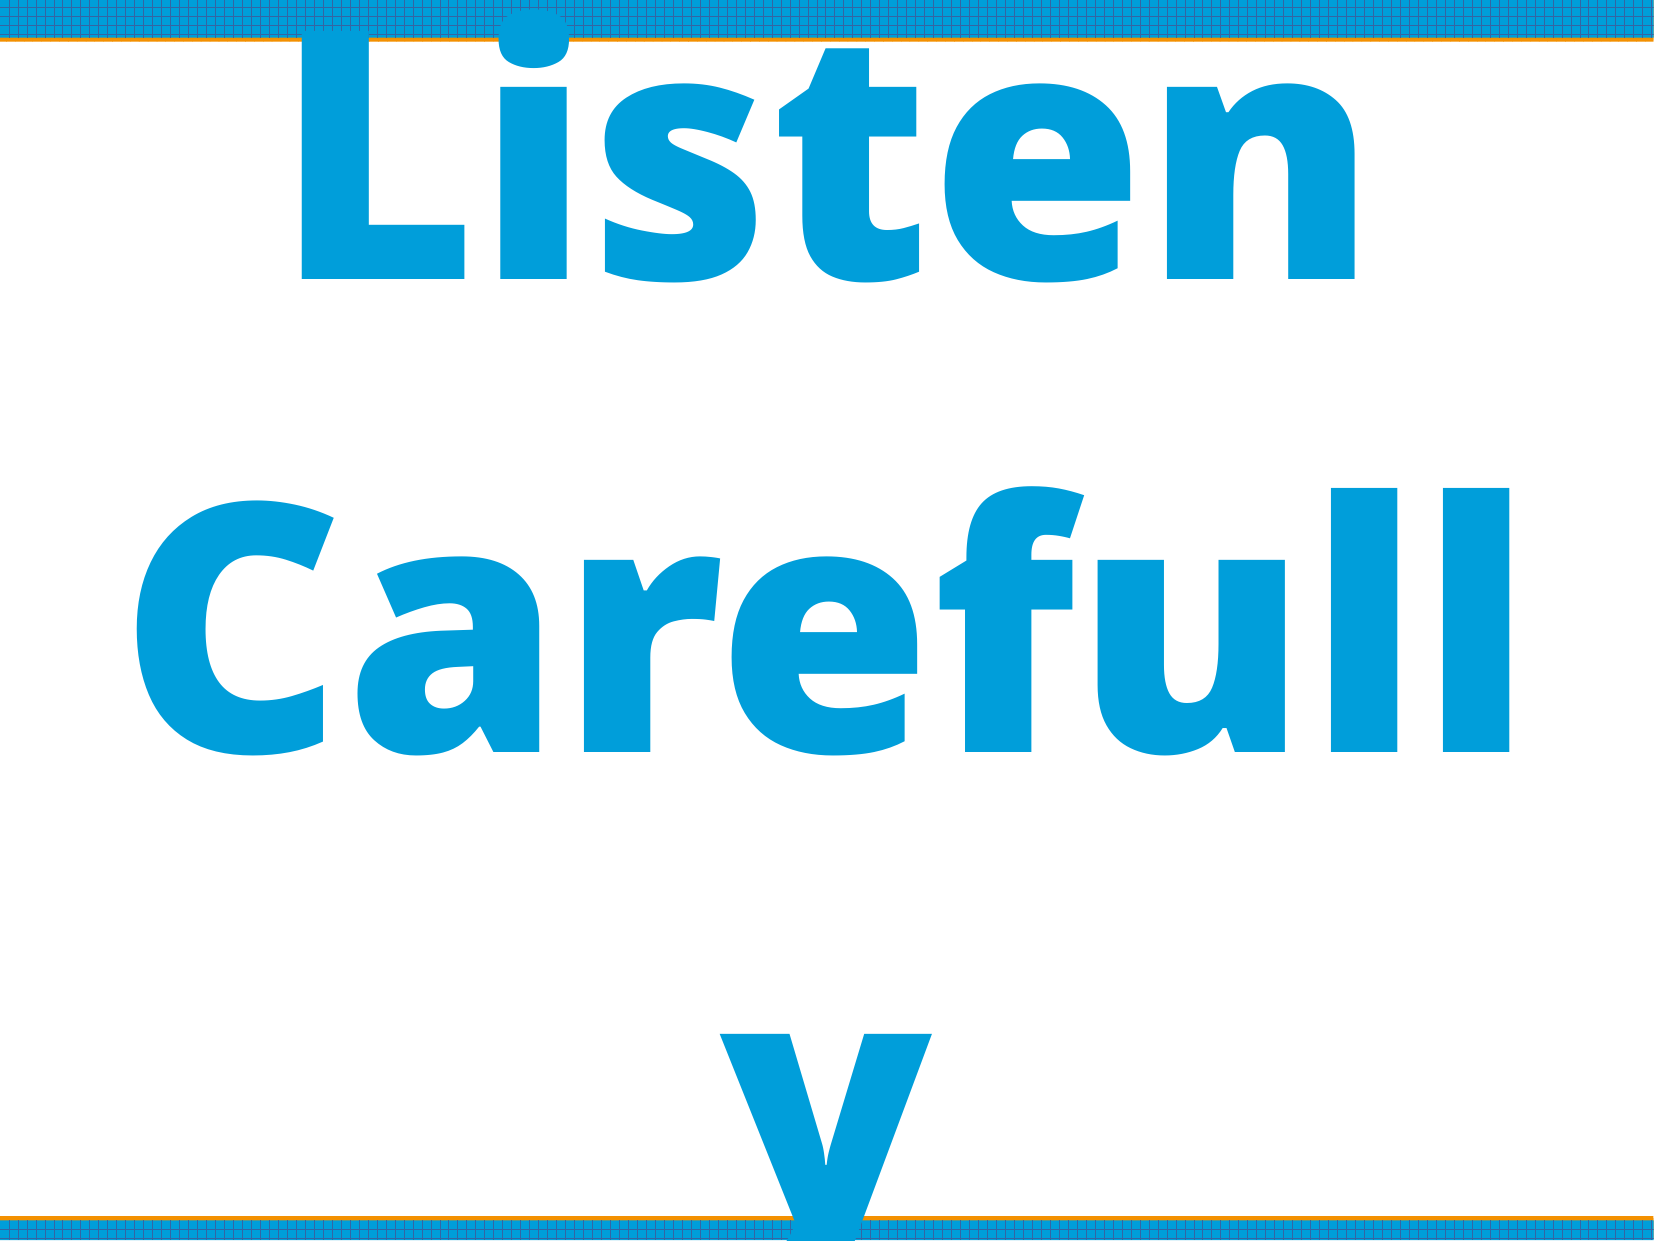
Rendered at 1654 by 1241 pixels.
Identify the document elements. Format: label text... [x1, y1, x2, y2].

subtitle Listen Carefully [82, 137, 1571, 1098]
